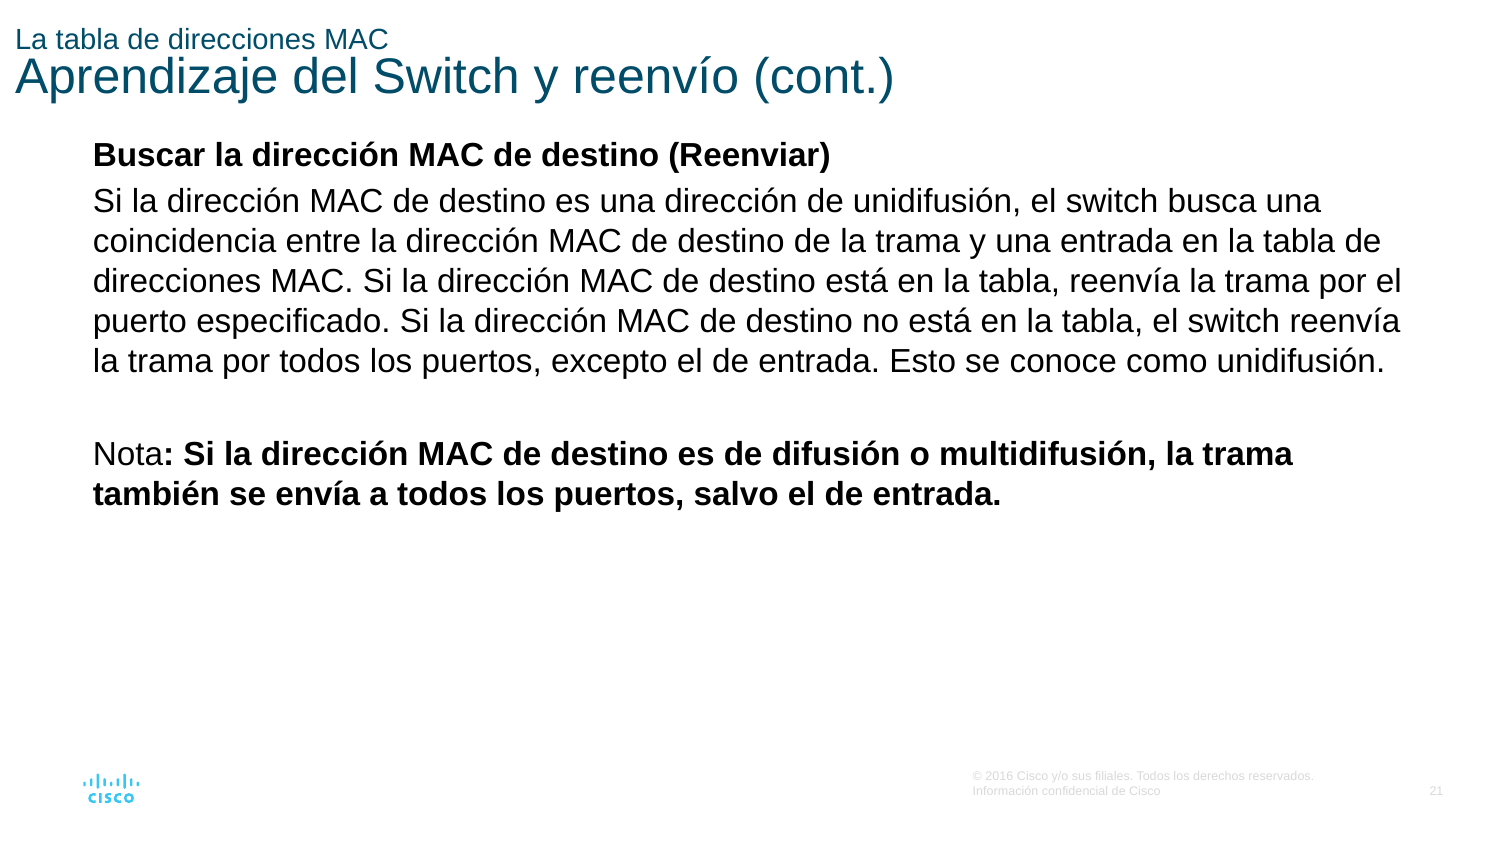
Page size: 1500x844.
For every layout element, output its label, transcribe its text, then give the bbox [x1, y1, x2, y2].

list Buscar la dirección MAC de destino (Reenviar) Si la dirección MAC de destino es una dirección de unidifusión, el switch busca una coincidencia entre la dirección MAC de destino de la trama y una entrada en la tabla de direcciones MAC. Si la dirección MAC de destino está en la tabla, reenvía la trama por el puerto especificado. Si la dirección MAC de destino no está en la tabla, el switch reenvía la trama por todos los puertos, excepto el de entrada. Esto se conoce como unidifusión. Nota: Si la dirección MAC de destino es de difusión o multidifusión, la trama también se envía a todos los puertos, salvo el de entrada. [77, 125, 1437, 726]
title La tabla de direcciones MAC Aprendizaje del Switch y reenvío (cont.) [0, 5, 1369, 126]
